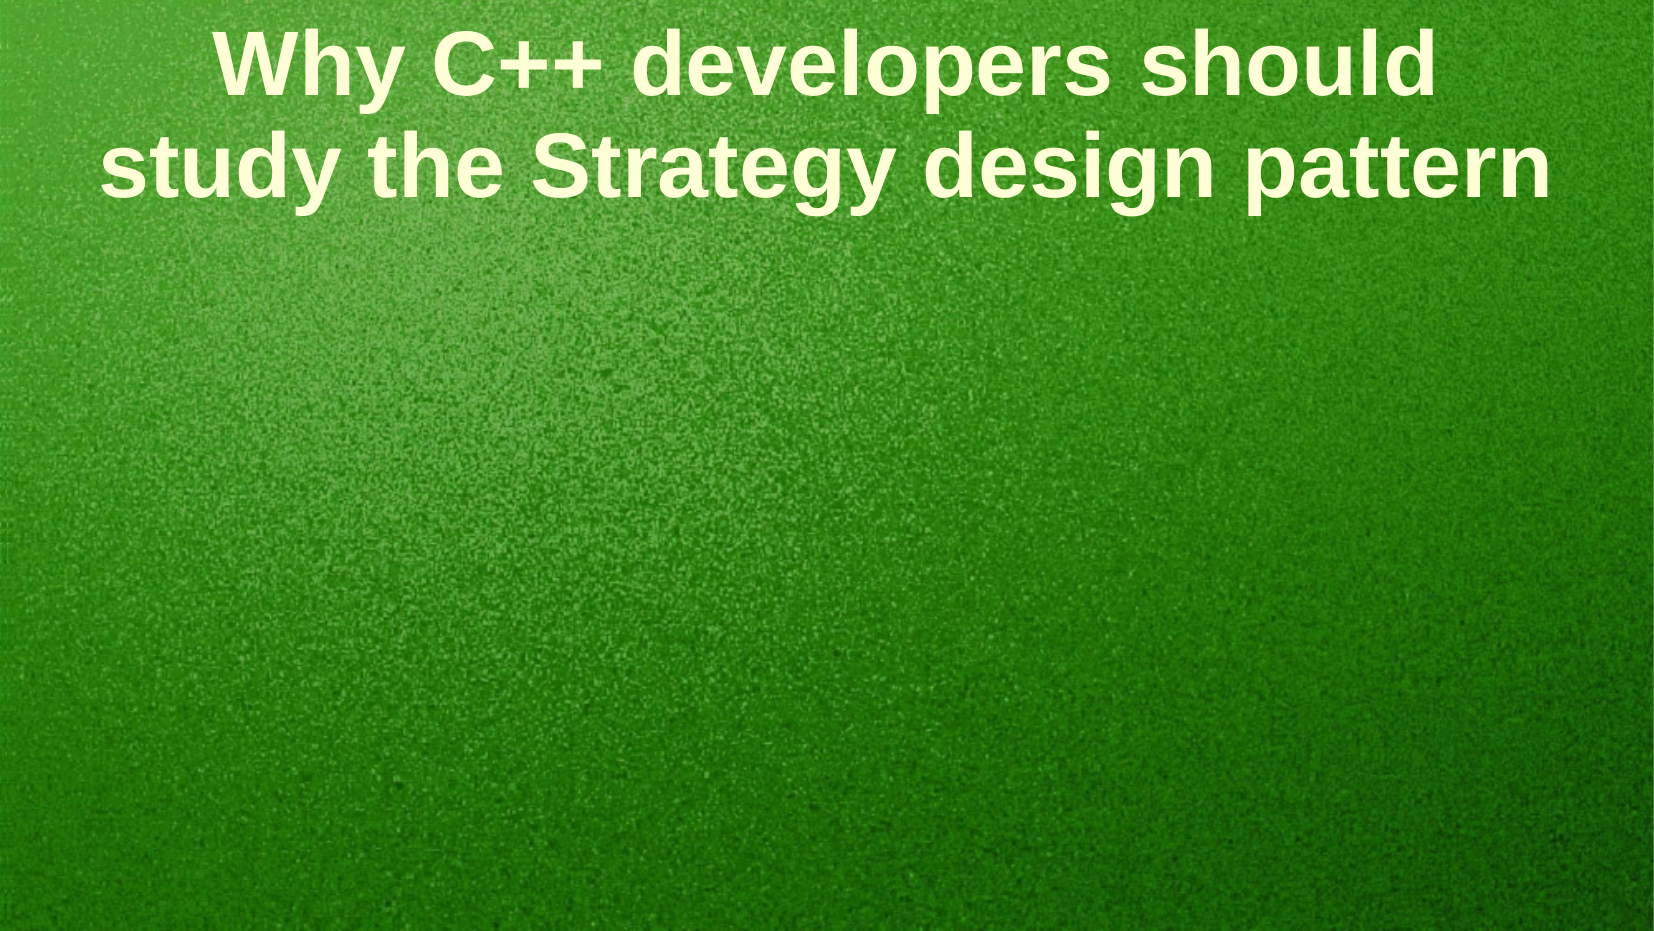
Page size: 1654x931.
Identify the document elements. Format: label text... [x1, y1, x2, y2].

title Why C++ developers should study the Strategy design pattern [82, 12, 1571, 218]
picture [0, 0, 1654, 931]
